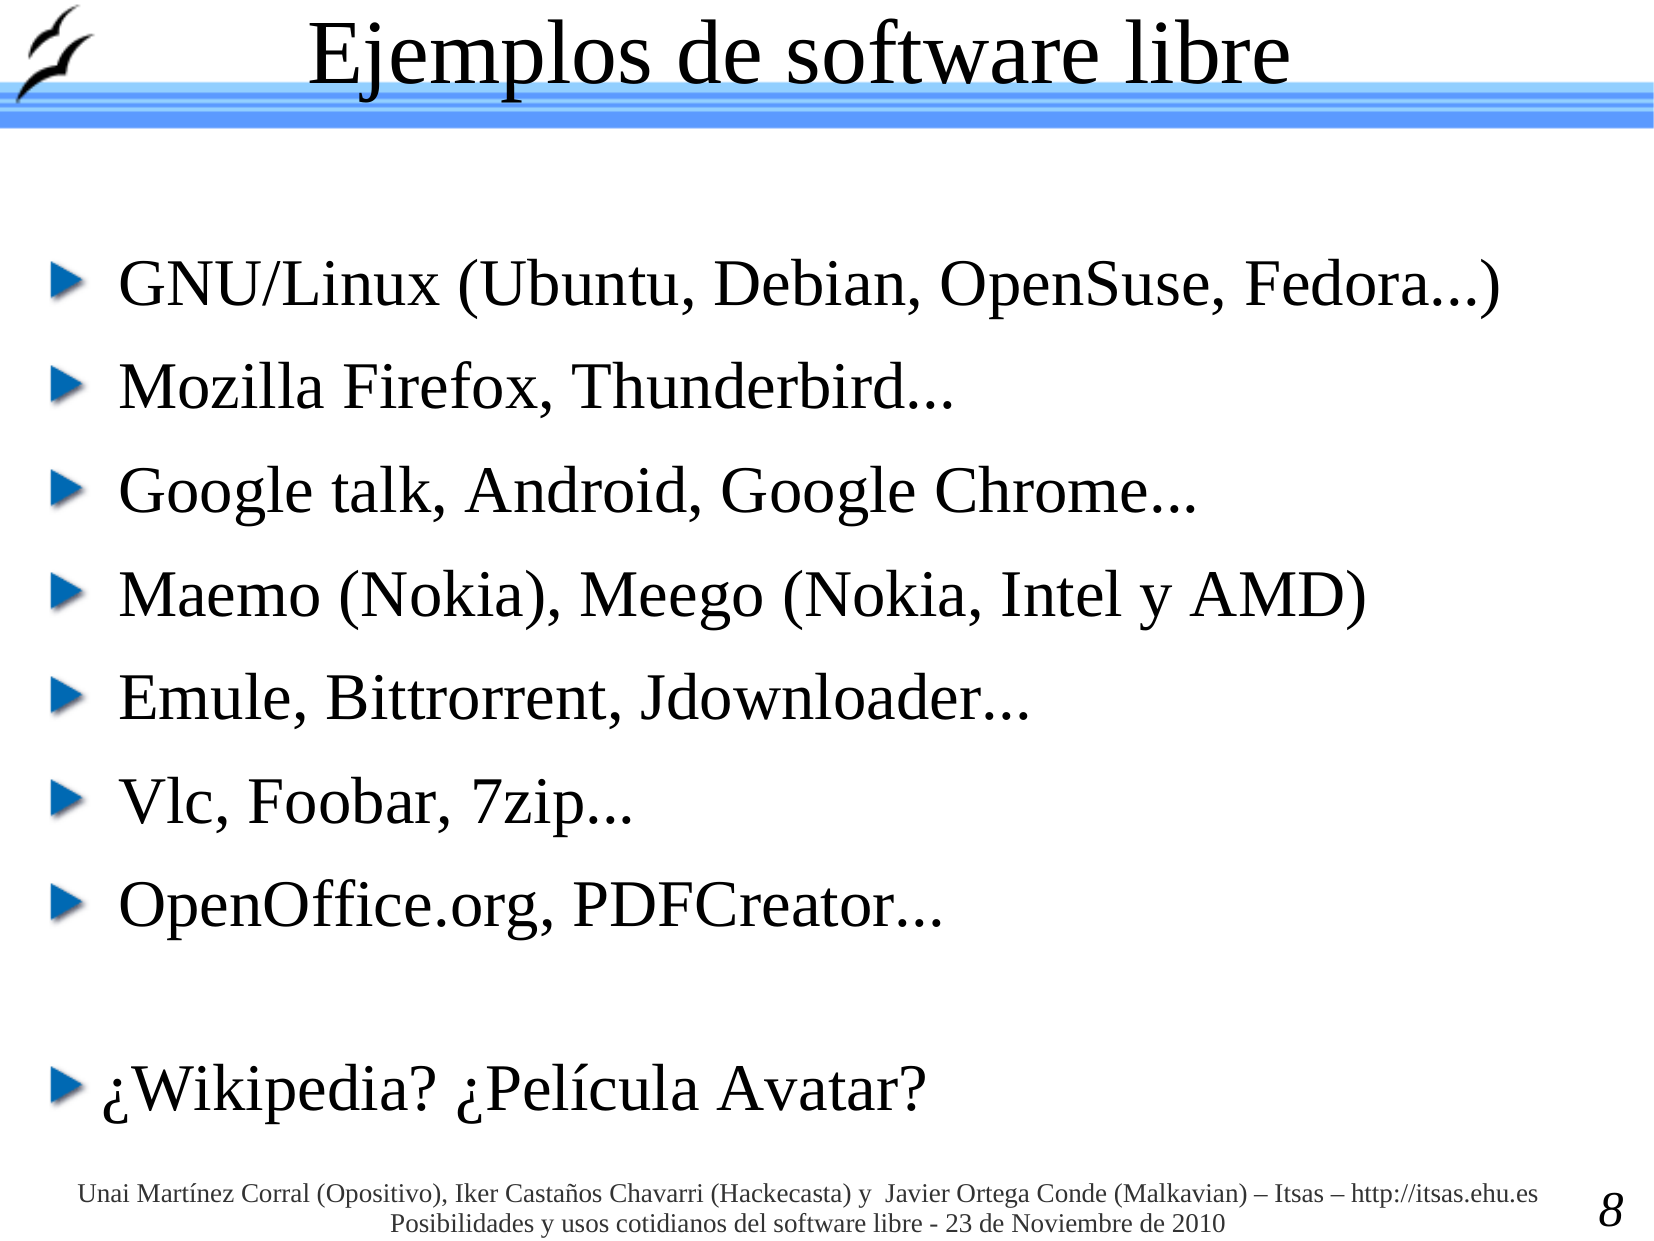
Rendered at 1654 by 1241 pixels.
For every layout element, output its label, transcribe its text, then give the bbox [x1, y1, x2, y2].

title Ejemplos de software libre [94, 0, 1507, 107]
list GNU/Linux (Ubuntu, Debian, OpenSuse, Fedora...) Mozilla Firefox, Thunderbird... Google talk, Android, Google Chrome... Maemo (Nokia), Meego (Nokia, Intel y AMD) Emule, Bittrorrent, Jdownloader... Vlc, Foobar, 7zip... OpenOffice.org, PDFCreator... ¿Wikipedia? ¿Película Avatar? [30, 245, 1572, 1125]
picture [0, 0, 1654, 133]
